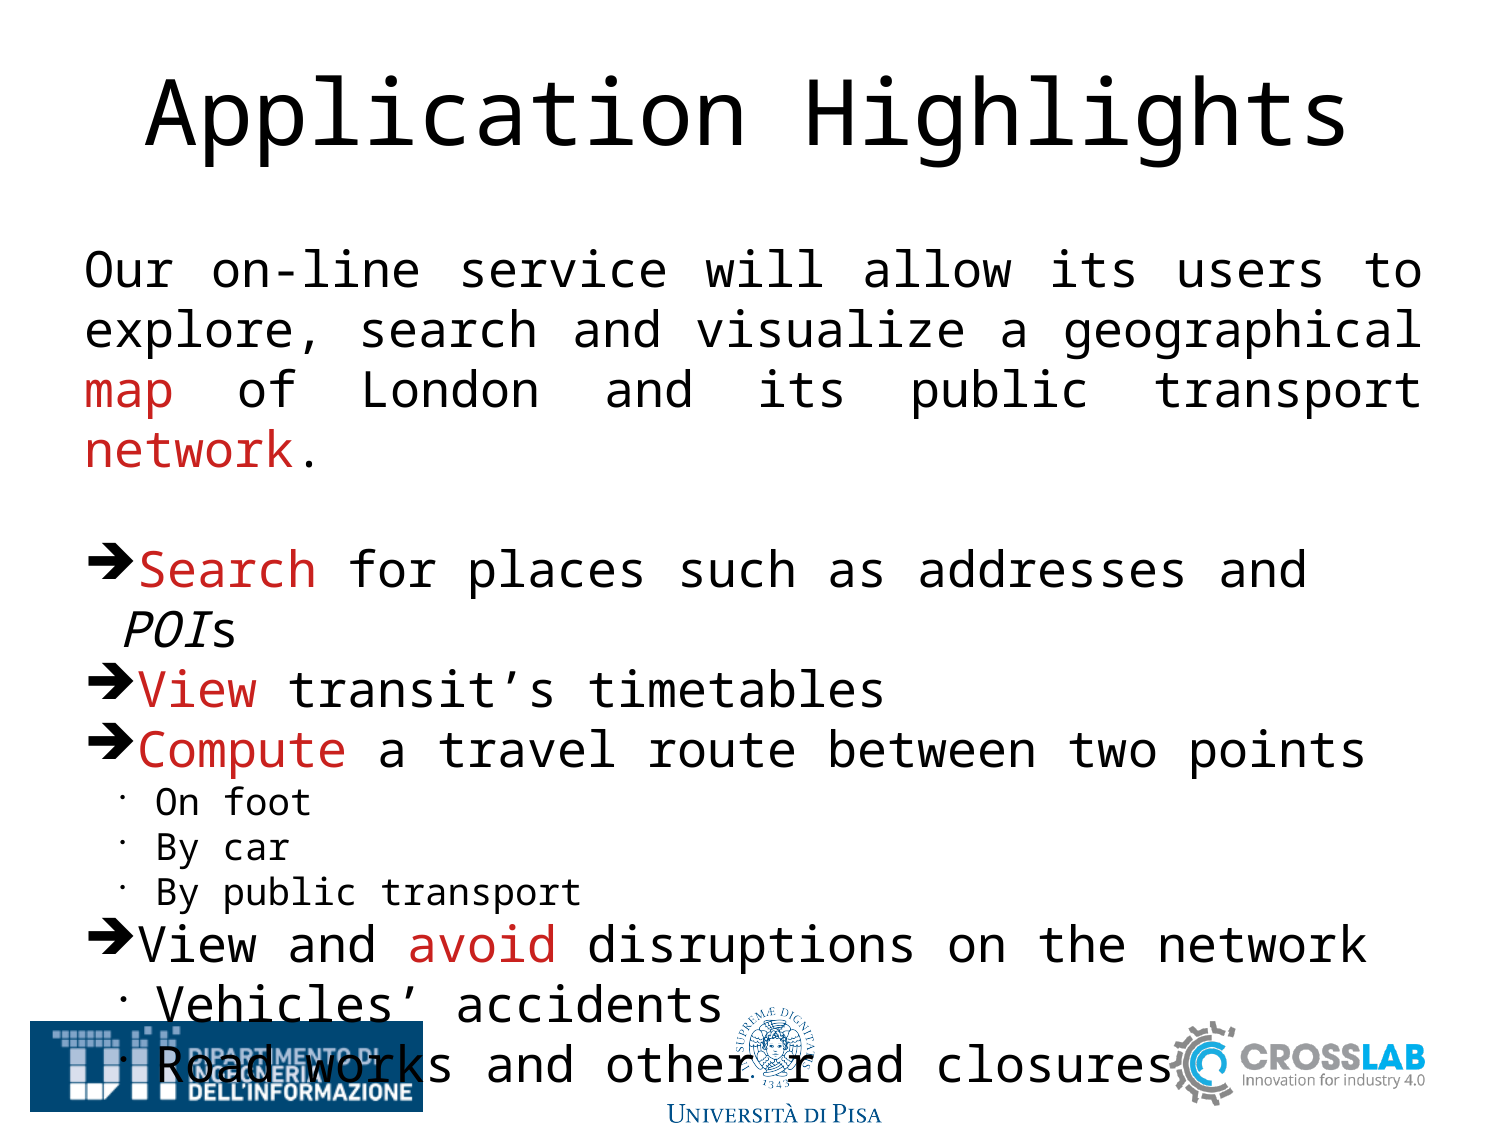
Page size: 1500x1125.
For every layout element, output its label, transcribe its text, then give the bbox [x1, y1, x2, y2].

title Application Highlights [30, 14, 1468, 203]
picture [30, 1021, 423, 1112]
text_box Our on-line service will allow its users to explore, search and visualize a geographical map of London and its public transport network. Search for places such as addresses and POIs View transit’s timetables Compute a travel route between two points On foot By car By public transport View and avoid disruptions on the network Vehicles’ accidents Road works and other road closures [69, 230, 1439, 1101]
picture [667, 1101, 882, 1123]
picture [1169, 1101, 1425, 1106]
